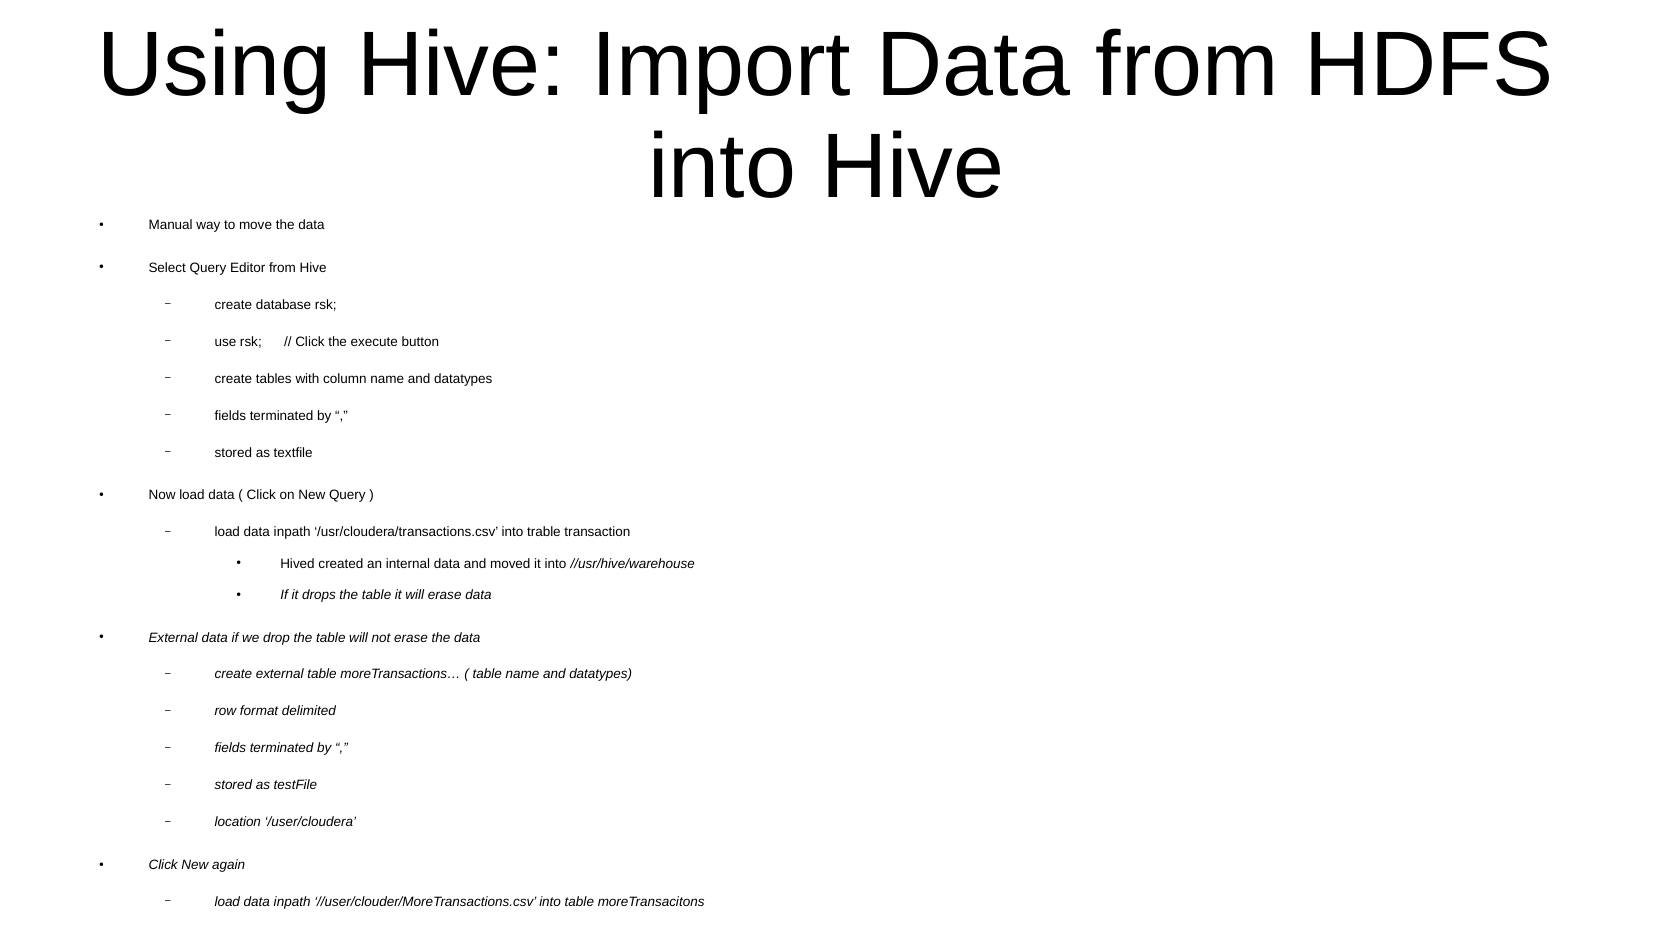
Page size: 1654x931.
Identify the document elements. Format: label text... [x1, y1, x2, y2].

list Manual way to move the data Select Query Editor from Hive create database rsk; use rsk; // Click the execute button create tables with column name and datatypes fields terminated by “,” stored as textfile Now load data ( Click on New Query ) load data inpath ‘/usr/cloudera/transactions.csv’ into trable transaction Hived created an internal data and moved it into //usr/hive/warehouse If it drops the table it will erase data External data if we drop the table will not erase the data create external table moreTransactions… ( table name and datatypes) row format delimited fields terminated by “,” stored as testFile location ‘/user/cloudera’ Click New again load data inpath ‘//user/clouder/MoreTransactions.csv’ into table moreTransacitons [82, 217, 1636, 916]
title Using Hive: Import Data from HDFS into Hive [82, 12, 1571, 217]
